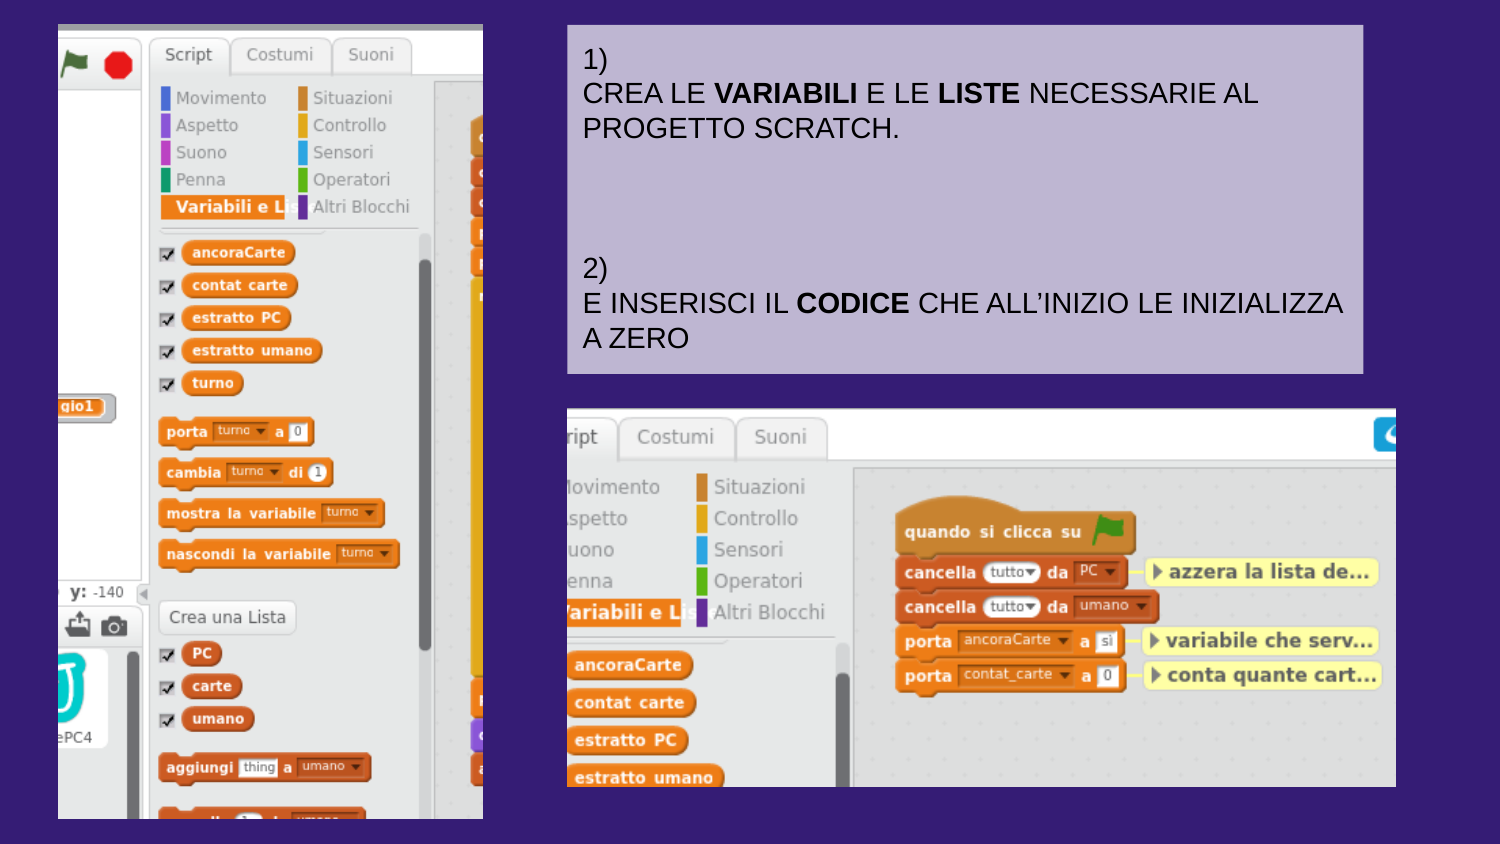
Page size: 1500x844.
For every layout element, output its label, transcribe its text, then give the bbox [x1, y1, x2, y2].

picture [567, 408, 1396, 787]
text_box 1) CREA LE VARIABILI E LE LISTE NECESSARIE AL PROGETTO SCRATCH. 2) E INSERISCI IL CODICE CHE ALL’INIZIO LE INIZIALIZZA A ZERO [567, 24, 1364, 374]
picture [58, 24, 483, 819]
